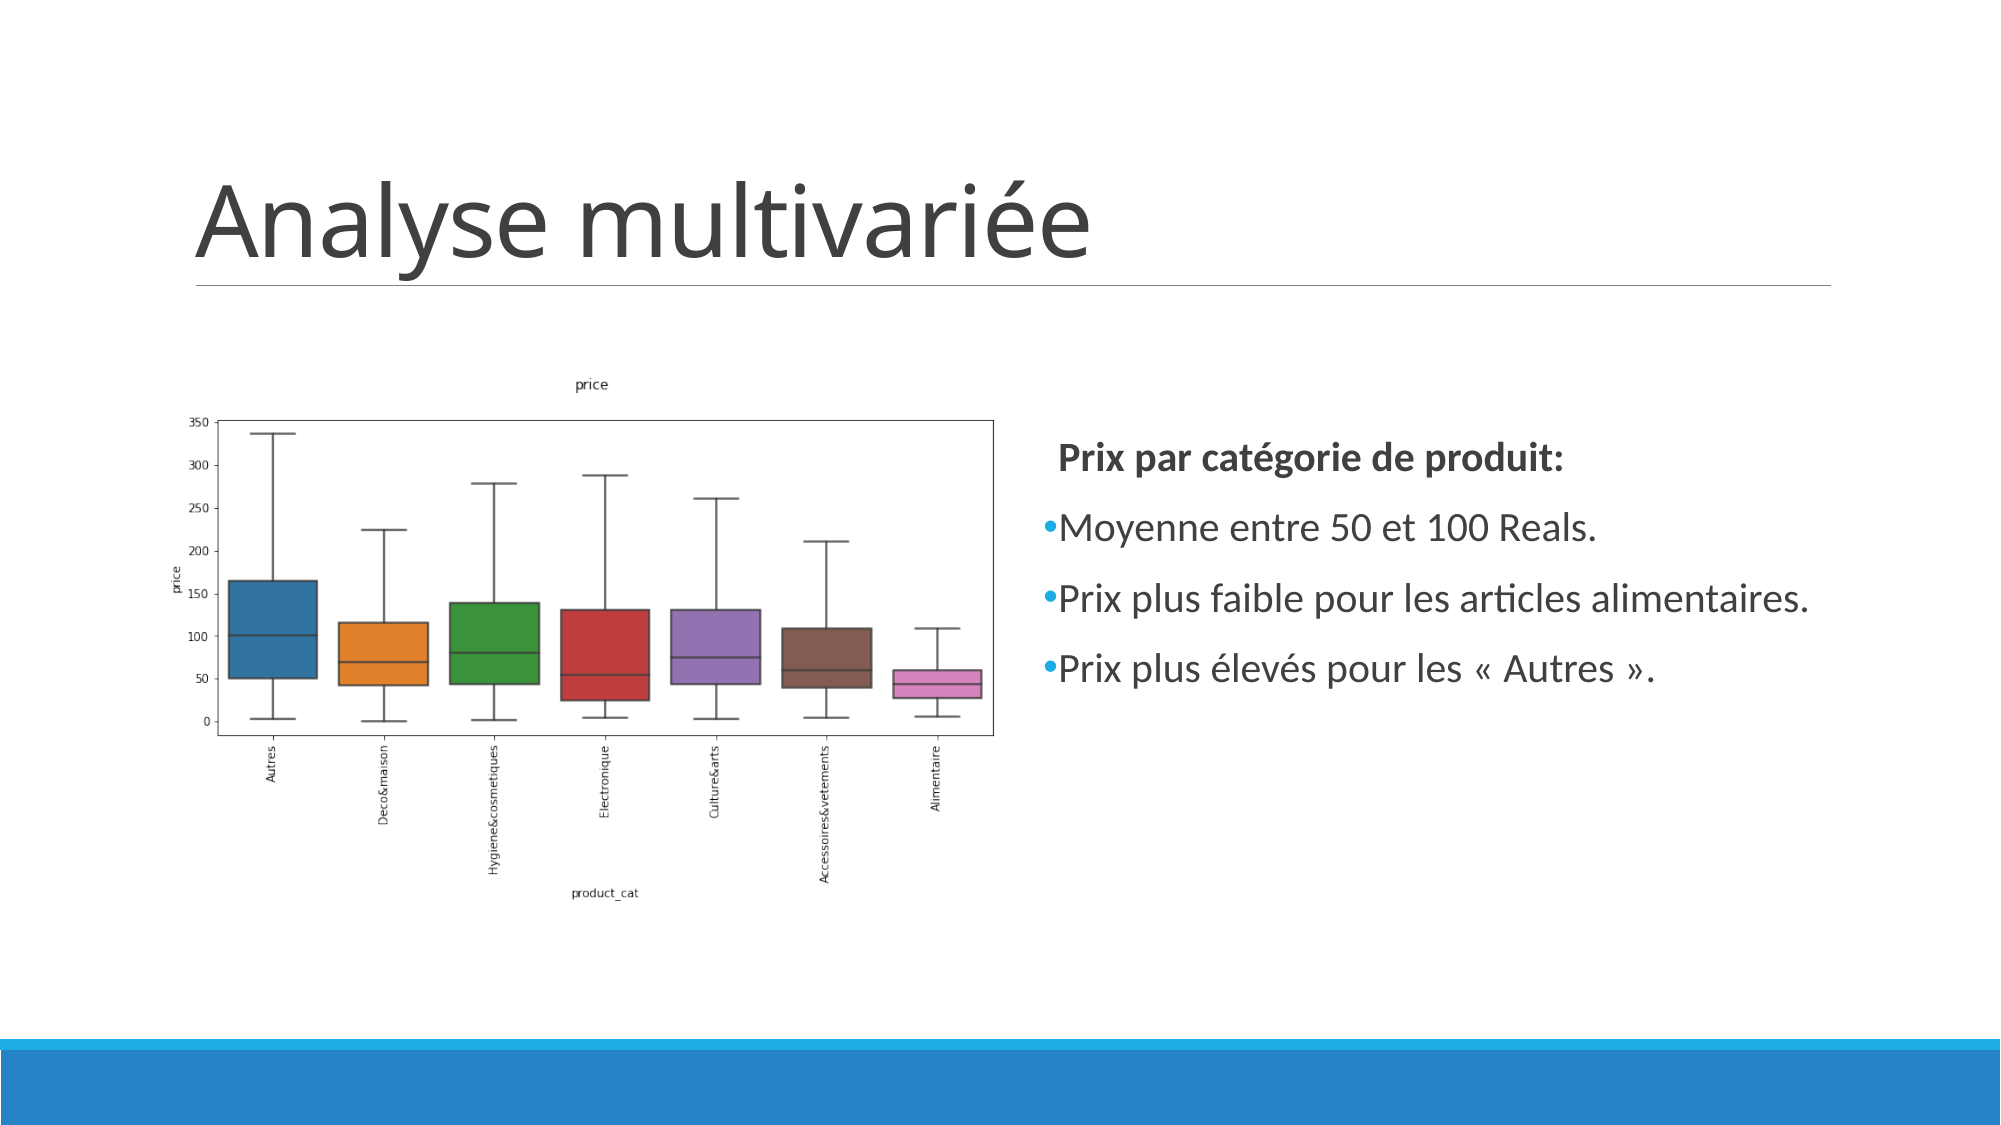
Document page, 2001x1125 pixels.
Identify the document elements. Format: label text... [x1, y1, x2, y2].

list Prix par catégorie de produit: Moyenne entre 50 et 100 Reals. Prix plus faible pour les articles alimentaires. Prix plus élevés pour les « Autres ». [1043, 428, 1844, 771]
picture [163, 370, 1000, 908]
title Analyse multivariée [180, 47, 1831, 286]
